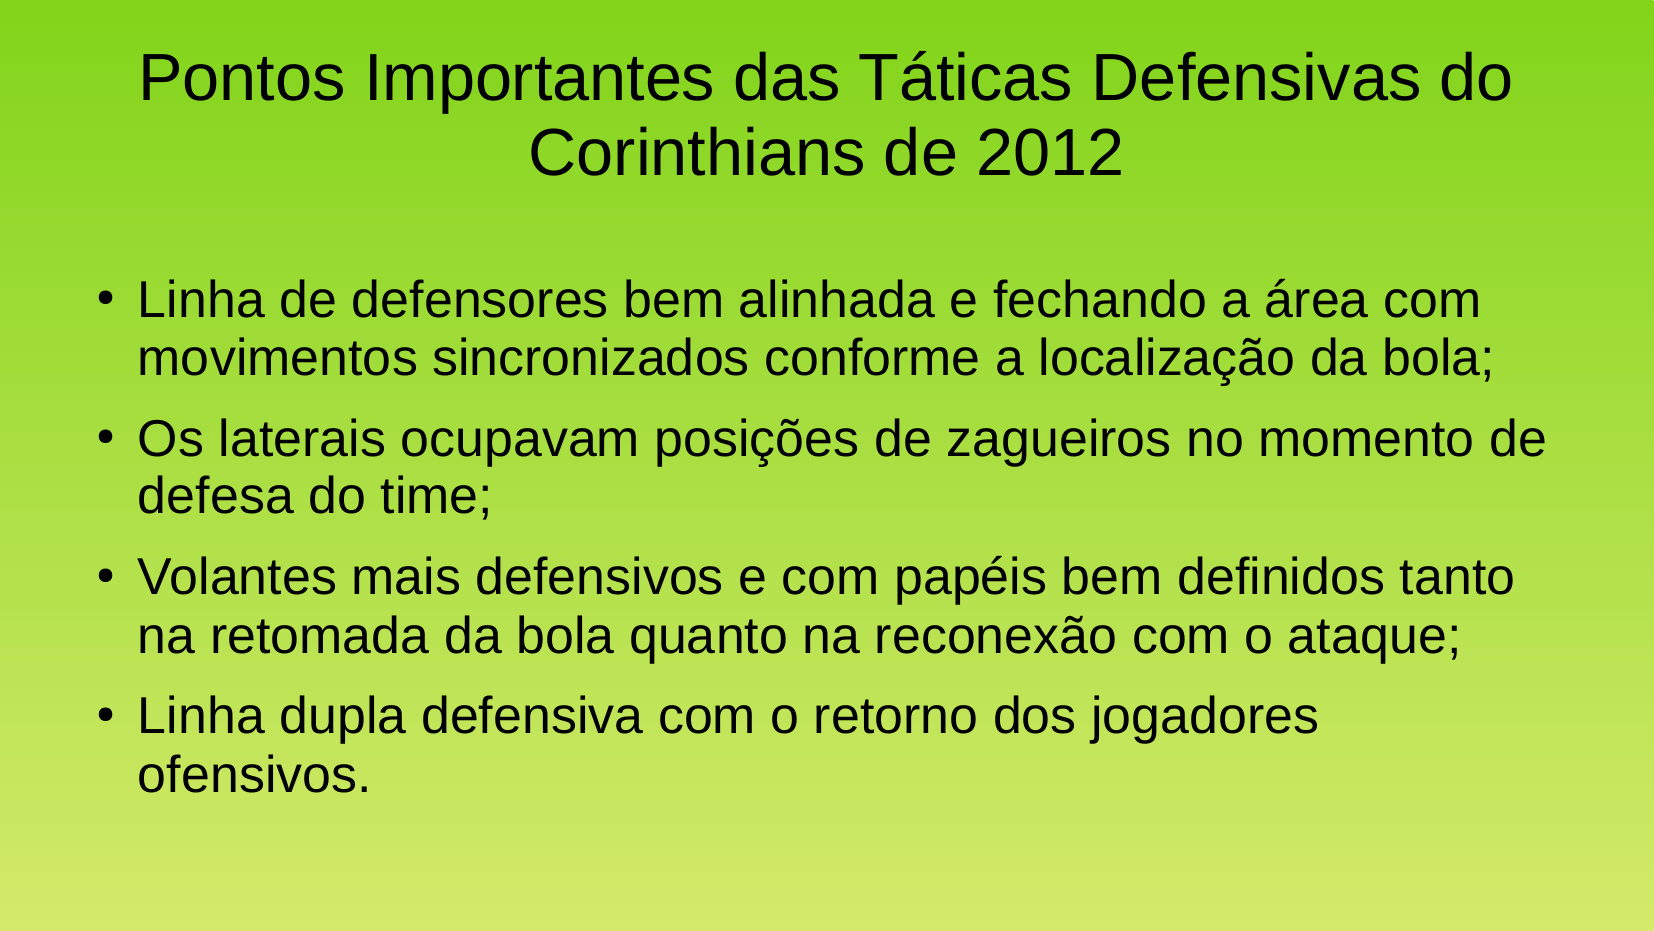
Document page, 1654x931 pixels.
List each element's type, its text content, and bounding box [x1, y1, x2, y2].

list Linha de defensores bem alinhada e fechando a área com movimentos sincronizados conforme a localização da bola; Os laterais ocupavam posições de zagueiros no momento de defesa do time; Volantes mais defensivos e com papéis bem definidos tanto na retomada da bola quanto na reconexão com o ataque; Linha dupla defensiva com o retorno dos jogadores ofensivos. [82, 270, 1571, 810]
title Pontos Importantes das Táticas Defensivas do Corinthians de 2012 [82, 37, 1571, 193]
